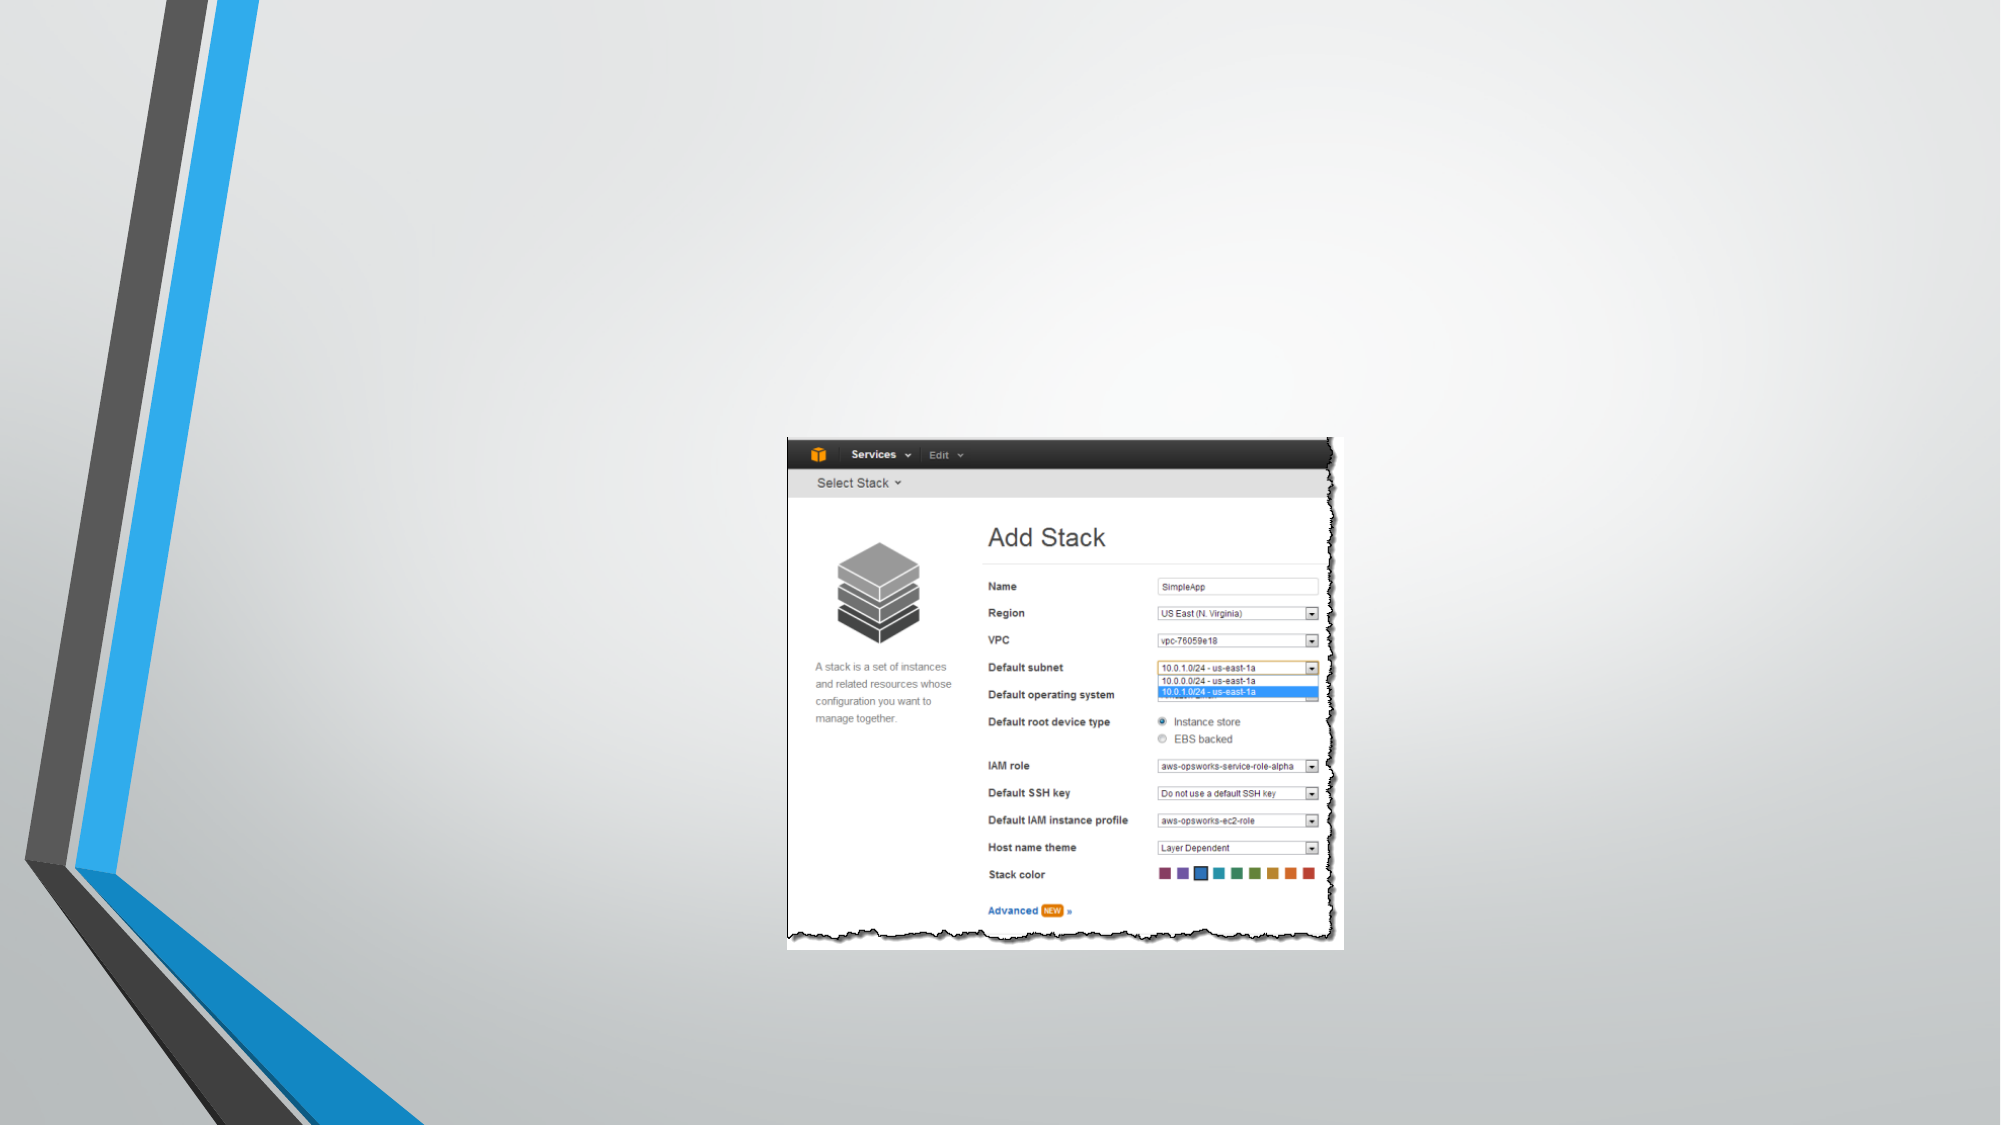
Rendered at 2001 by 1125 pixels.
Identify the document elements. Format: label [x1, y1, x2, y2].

picture [787, 437, 1344, 950]
